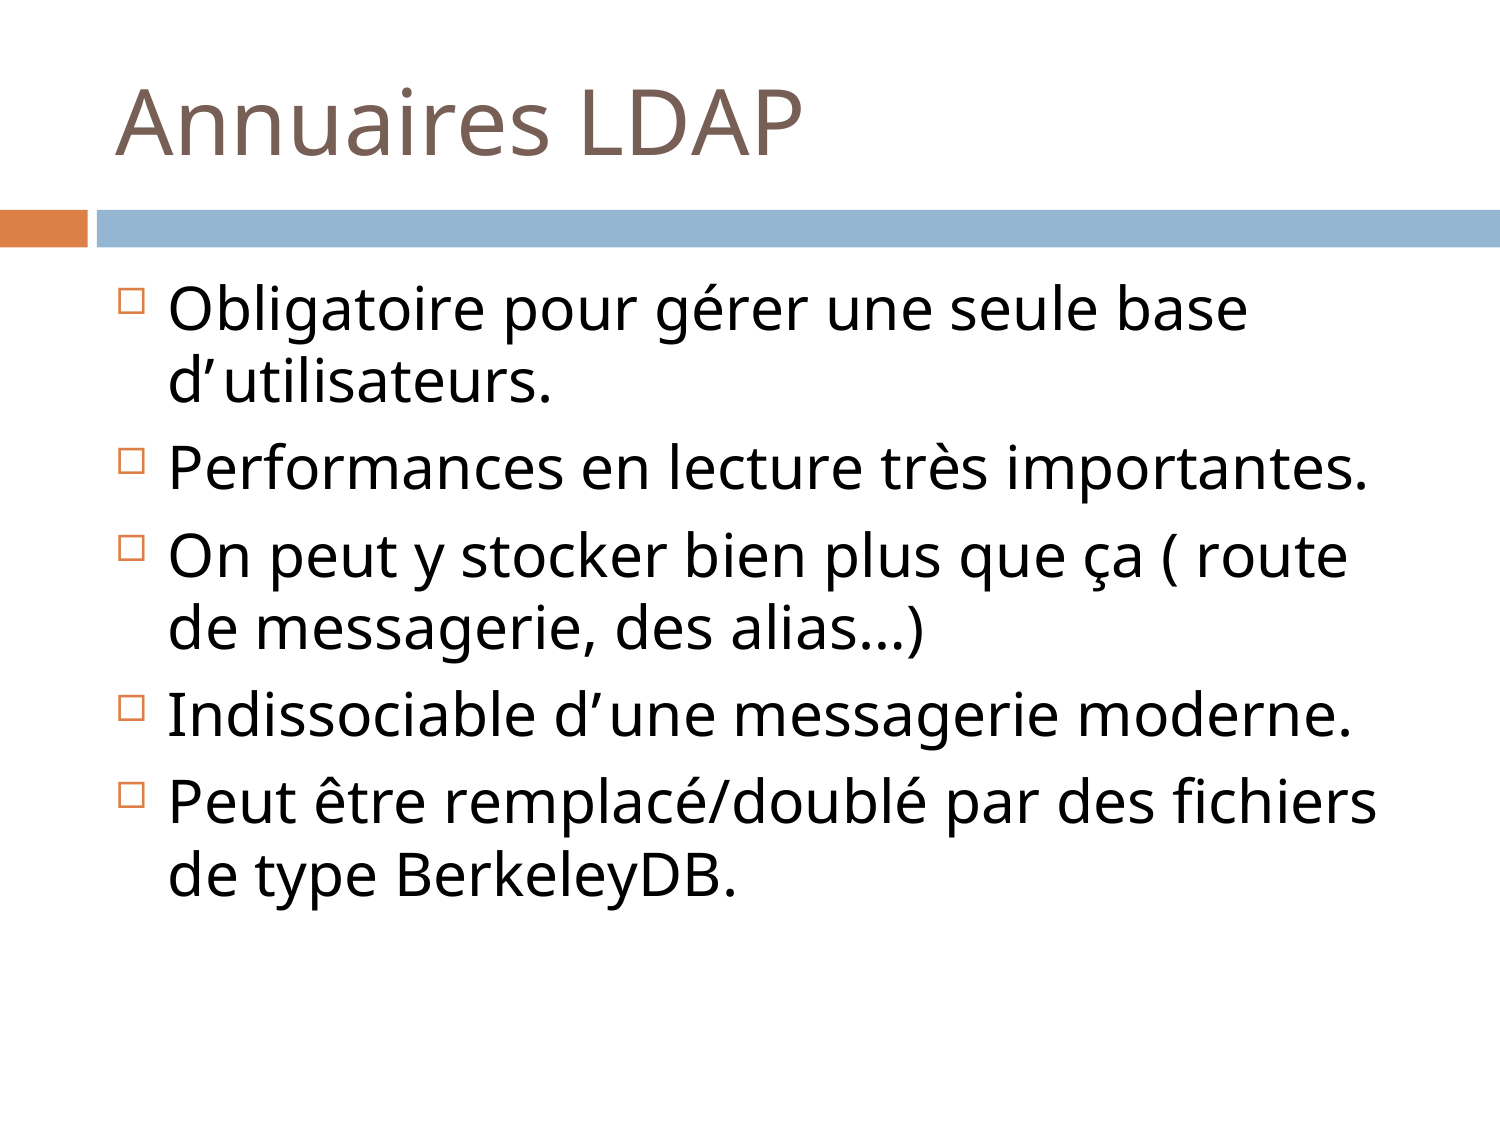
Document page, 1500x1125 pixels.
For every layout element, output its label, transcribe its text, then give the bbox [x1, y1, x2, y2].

title Annuaires LDAP [100, 37, 1438, 201]
list Obligatoire pour gérer une seule base d’utilisateurs. Performances en lecture très importantes. On peut y stocker bien plus que ça ( route de messagerie, des alias…) Indissociable d’une messagerie moderne. Peut être remplacé/doublé par des fichiers de type BerkeleyDB. [100, 262, 1438, 1000]
